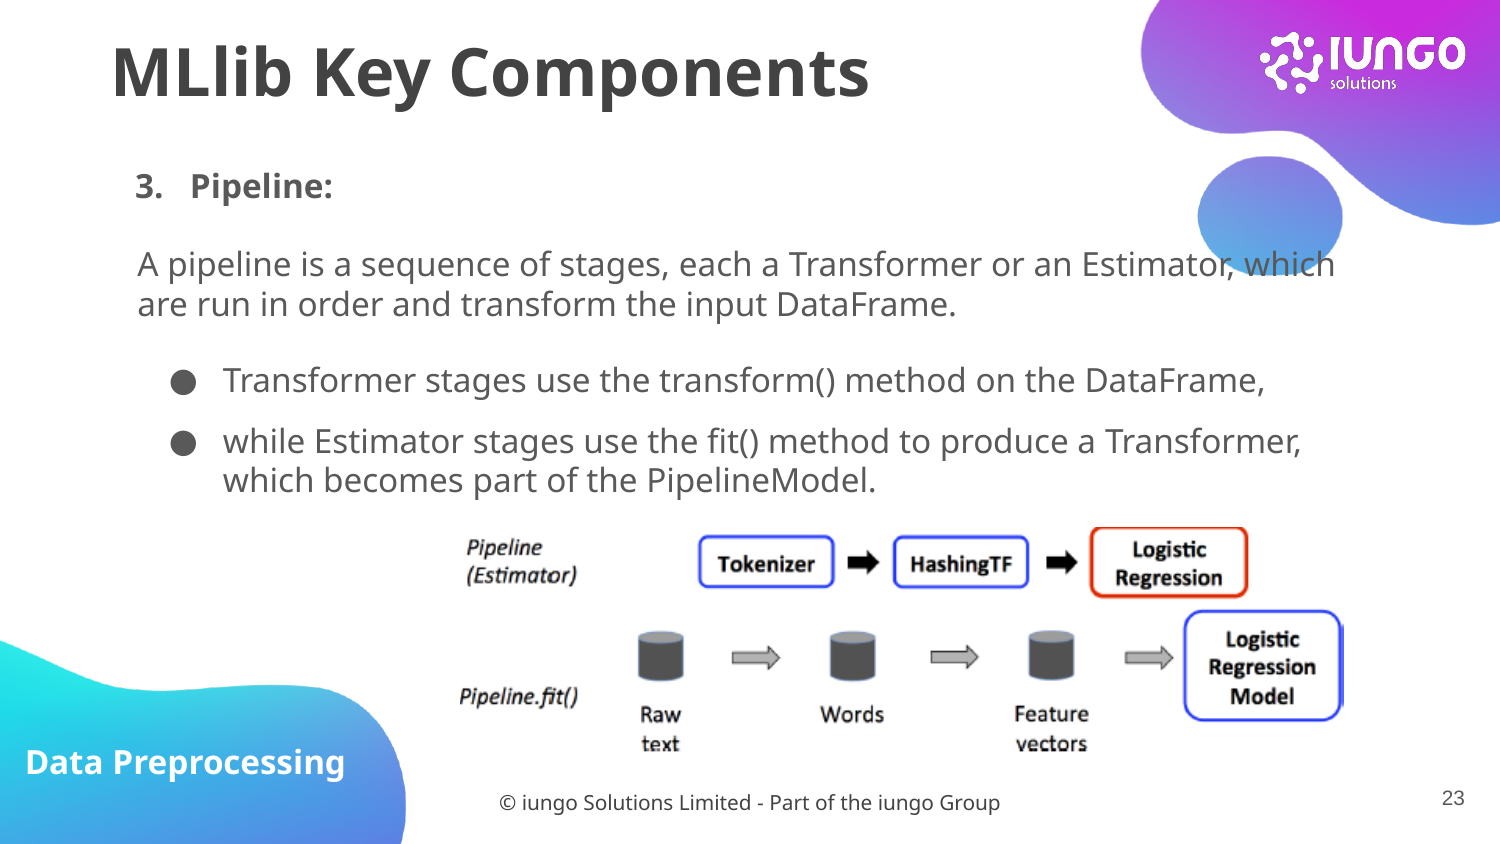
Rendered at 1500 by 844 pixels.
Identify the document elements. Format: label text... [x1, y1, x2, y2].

slide_number <number> [1389, 764, 1480, 830]
title MLlib Key Components [95, 30, 1033, 125]
text_box Transformer stages use the transform() method on the DataFrame, while Estimator stages use the fit() method to produce a Transformer, which becomes part of the PipelineModel. [132, 343, 1365, 515]
subtitle Data Preprocessing [9, 719, 411, 844]
text_box A pipeline is a sequence of stages, each a Transformer or an Estimator, which are run in order and transform the input DataFrame. [122, 227, 1365, 332]
picture [0, 0, 1500, 844]
text_box 3. Pipeline: [120, 149, 367, 215]
